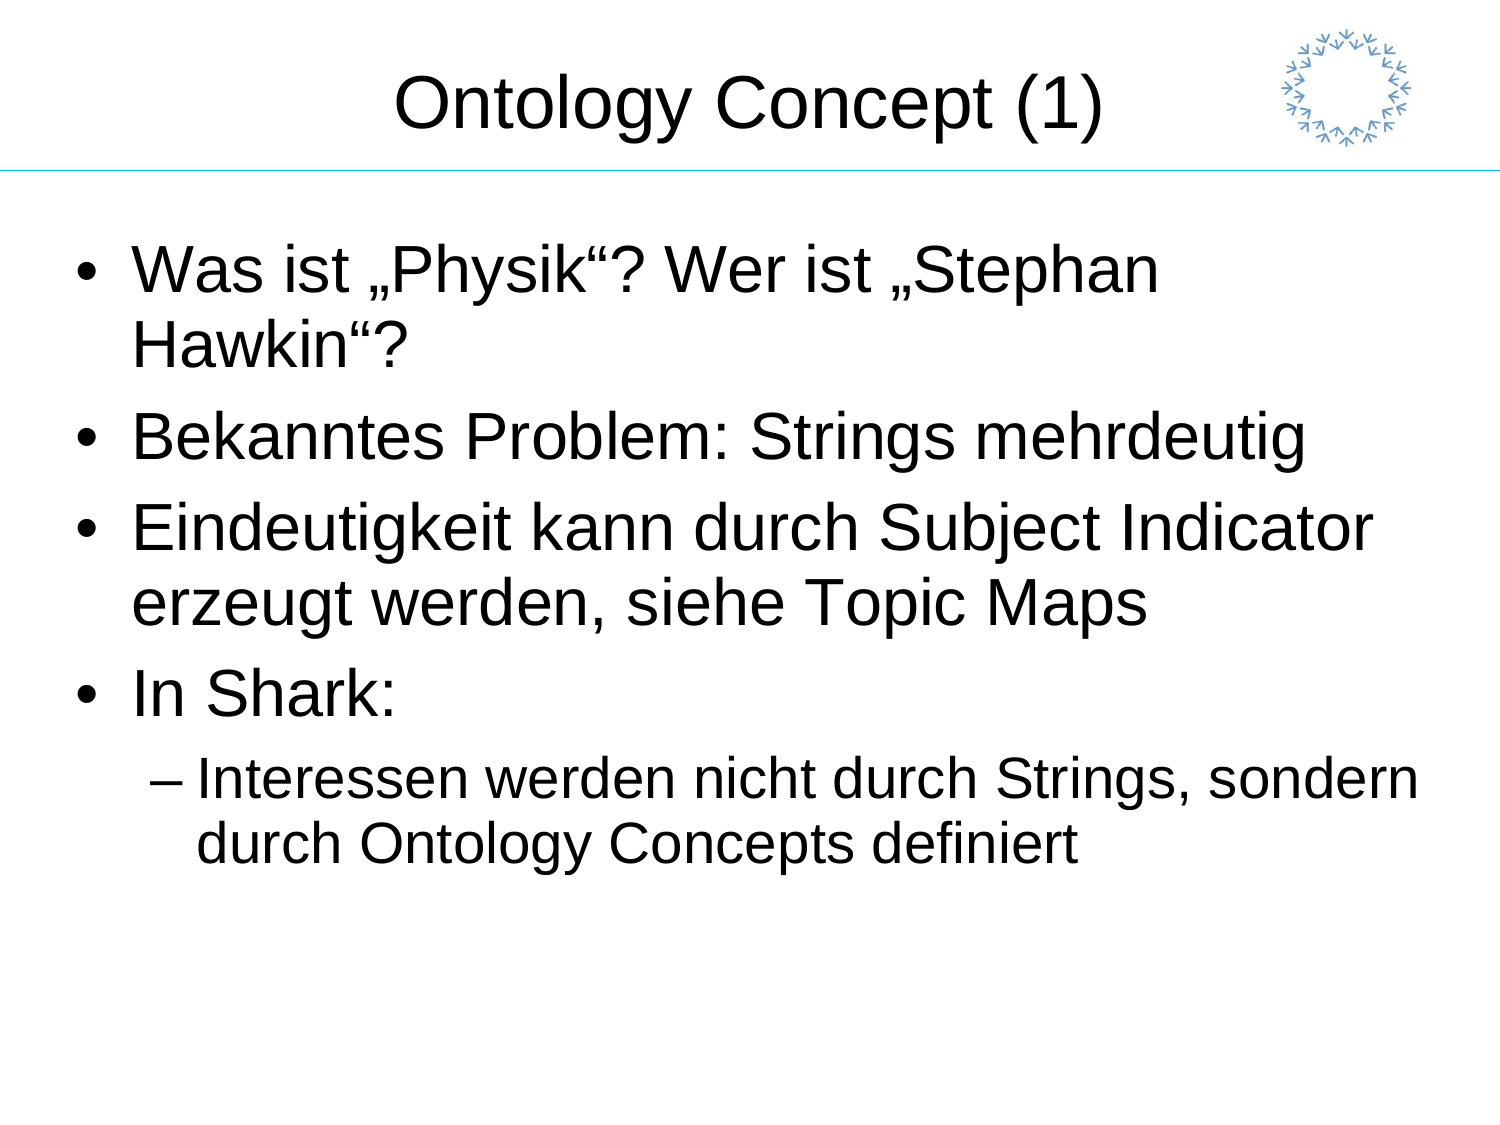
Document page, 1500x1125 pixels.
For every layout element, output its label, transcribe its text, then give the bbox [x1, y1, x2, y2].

list Was ist „Physik“? Wer ist „Stephan Hawkin“? Bekanntes Problem: Strings mehrdeutig Eindeutigkeit kann durch Subject Indicator erzeugt werden, siehe Topic Maps In Shark: Interessen werden nicht durch Strings, sondern durch Ontology Concepts definiert [75, 232, 1426, 986]
picture [1281, 29, 1412, 57]
title Ontology Concept (1) [75, 57, 1426, 148]
